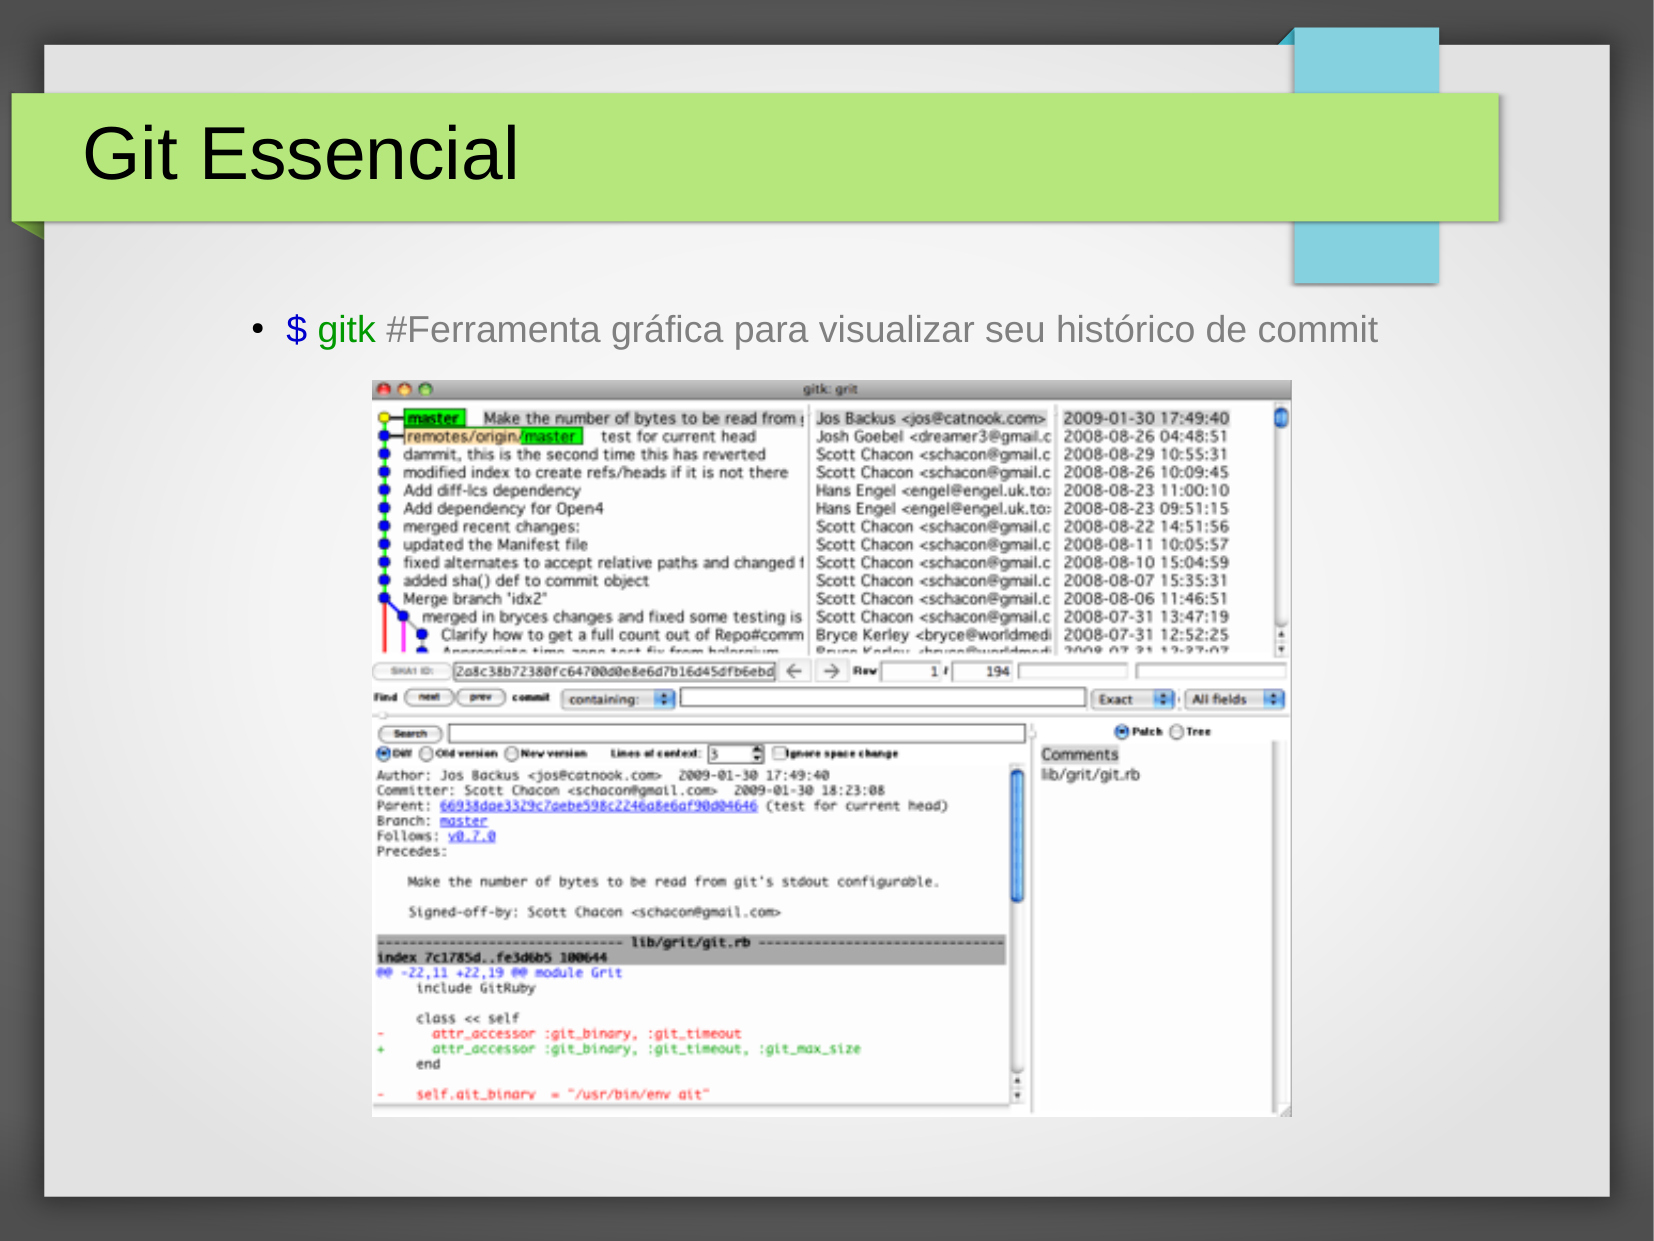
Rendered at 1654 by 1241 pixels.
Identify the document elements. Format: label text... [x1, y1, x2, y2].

title Git Essencial [82, 94, 1264, 213]
picture [0, 0, 1654, 1241]
text_box $ gitk #Ferramenta gráfica para visualizar seu histórico de commit [236, 301, 1394, 358]
